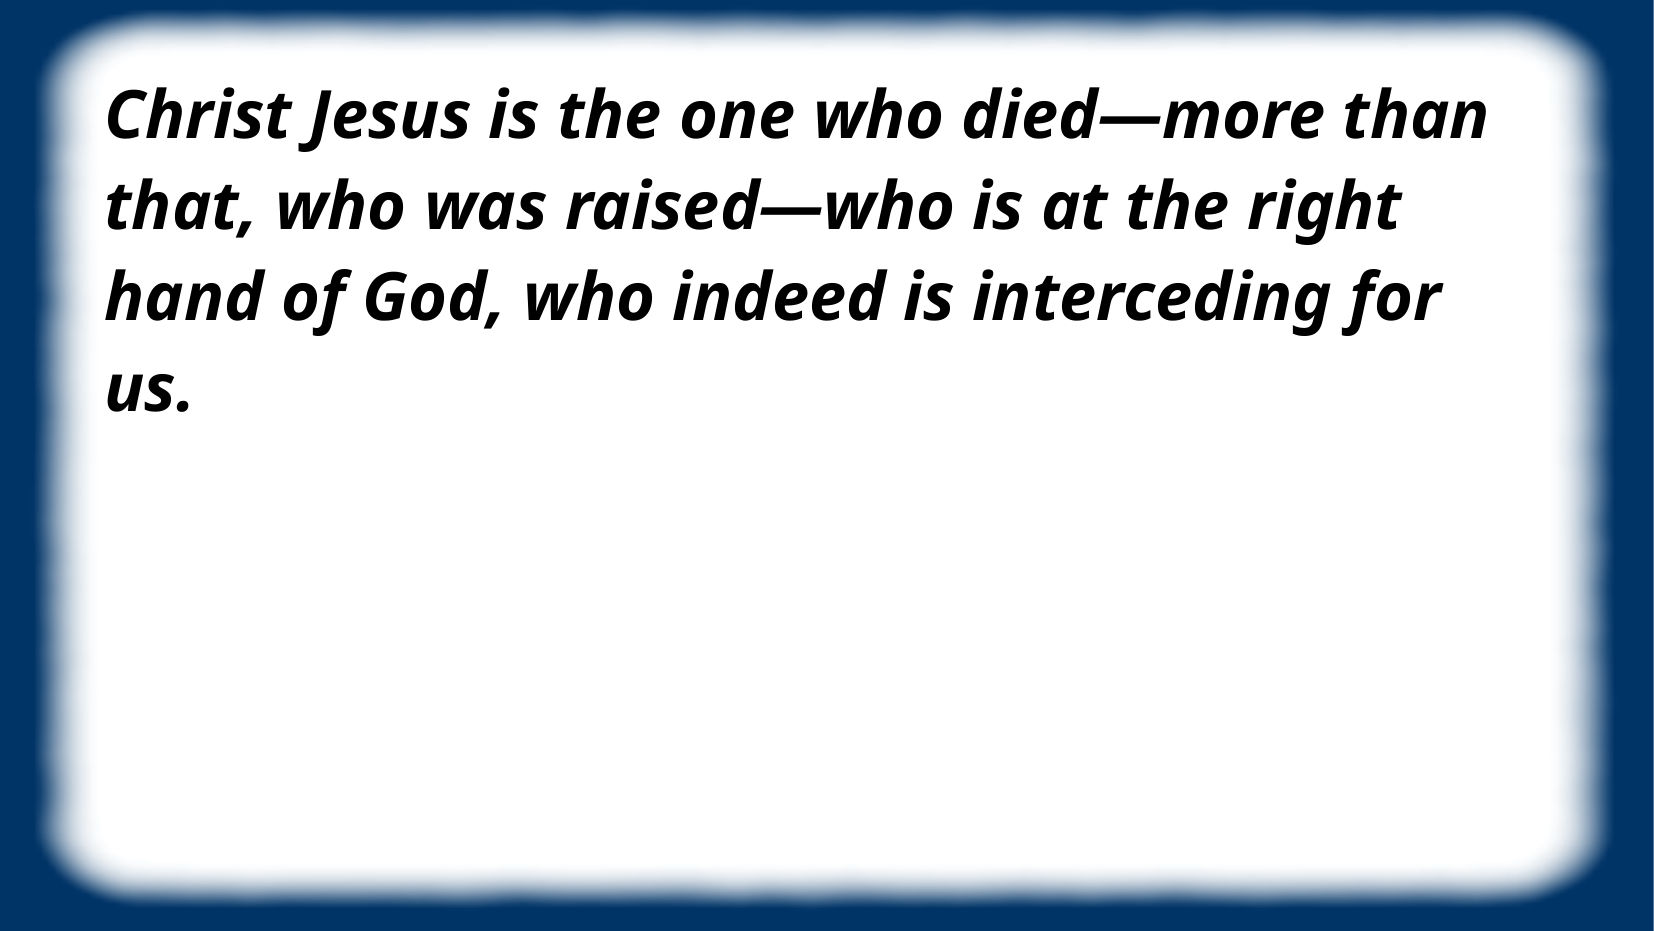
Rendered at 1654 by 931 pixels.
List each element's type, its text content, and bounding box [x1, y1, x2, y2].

text_box Christ Jesus is the one who died—more than that, who was raised—who is at the right hand of God, who indeed is interceding for us. [90, 60, 1546, 430]
picture [0, 0, 1654, 931]
